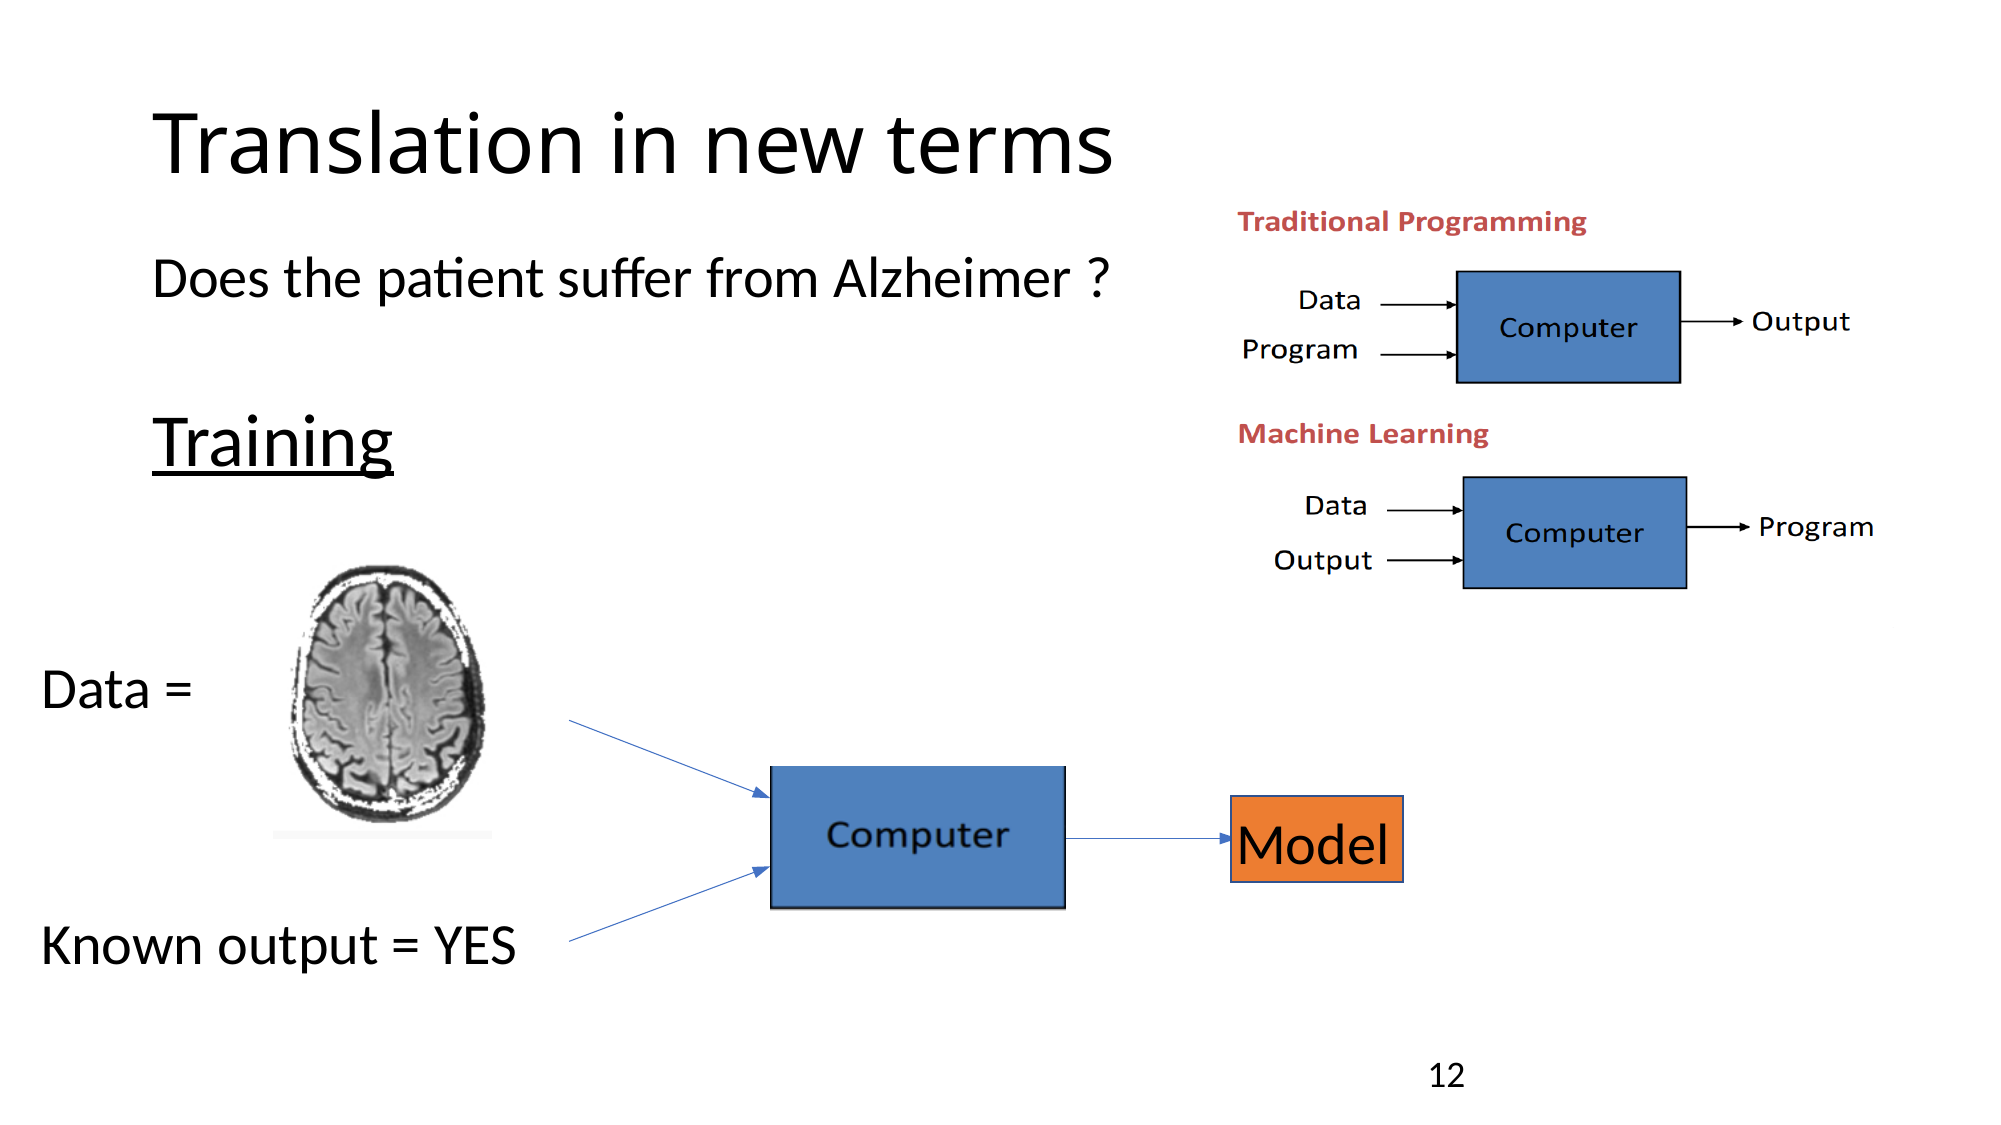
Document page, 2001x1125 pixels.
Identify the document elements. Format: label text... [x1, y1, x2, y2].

text_box [1412, 1042, 1863, 1103]
text_box Model [1221, 798, 1413, 885]
picture [770, 766, 1066, 911]
picture [273, 546, 492, 839]
text_box Data = [26, 642, 218, 729]
text_box Training [137, 383, 593, 490]
text_box Known output = YES [26, 898, 537, 985]
text_box Does the patient suffer from Alzheimer ? [137, 231, 1186, 318]
title Translation in new terms [137, 38, 1863, 231]
picture [1185, 188, 1906, 628]
